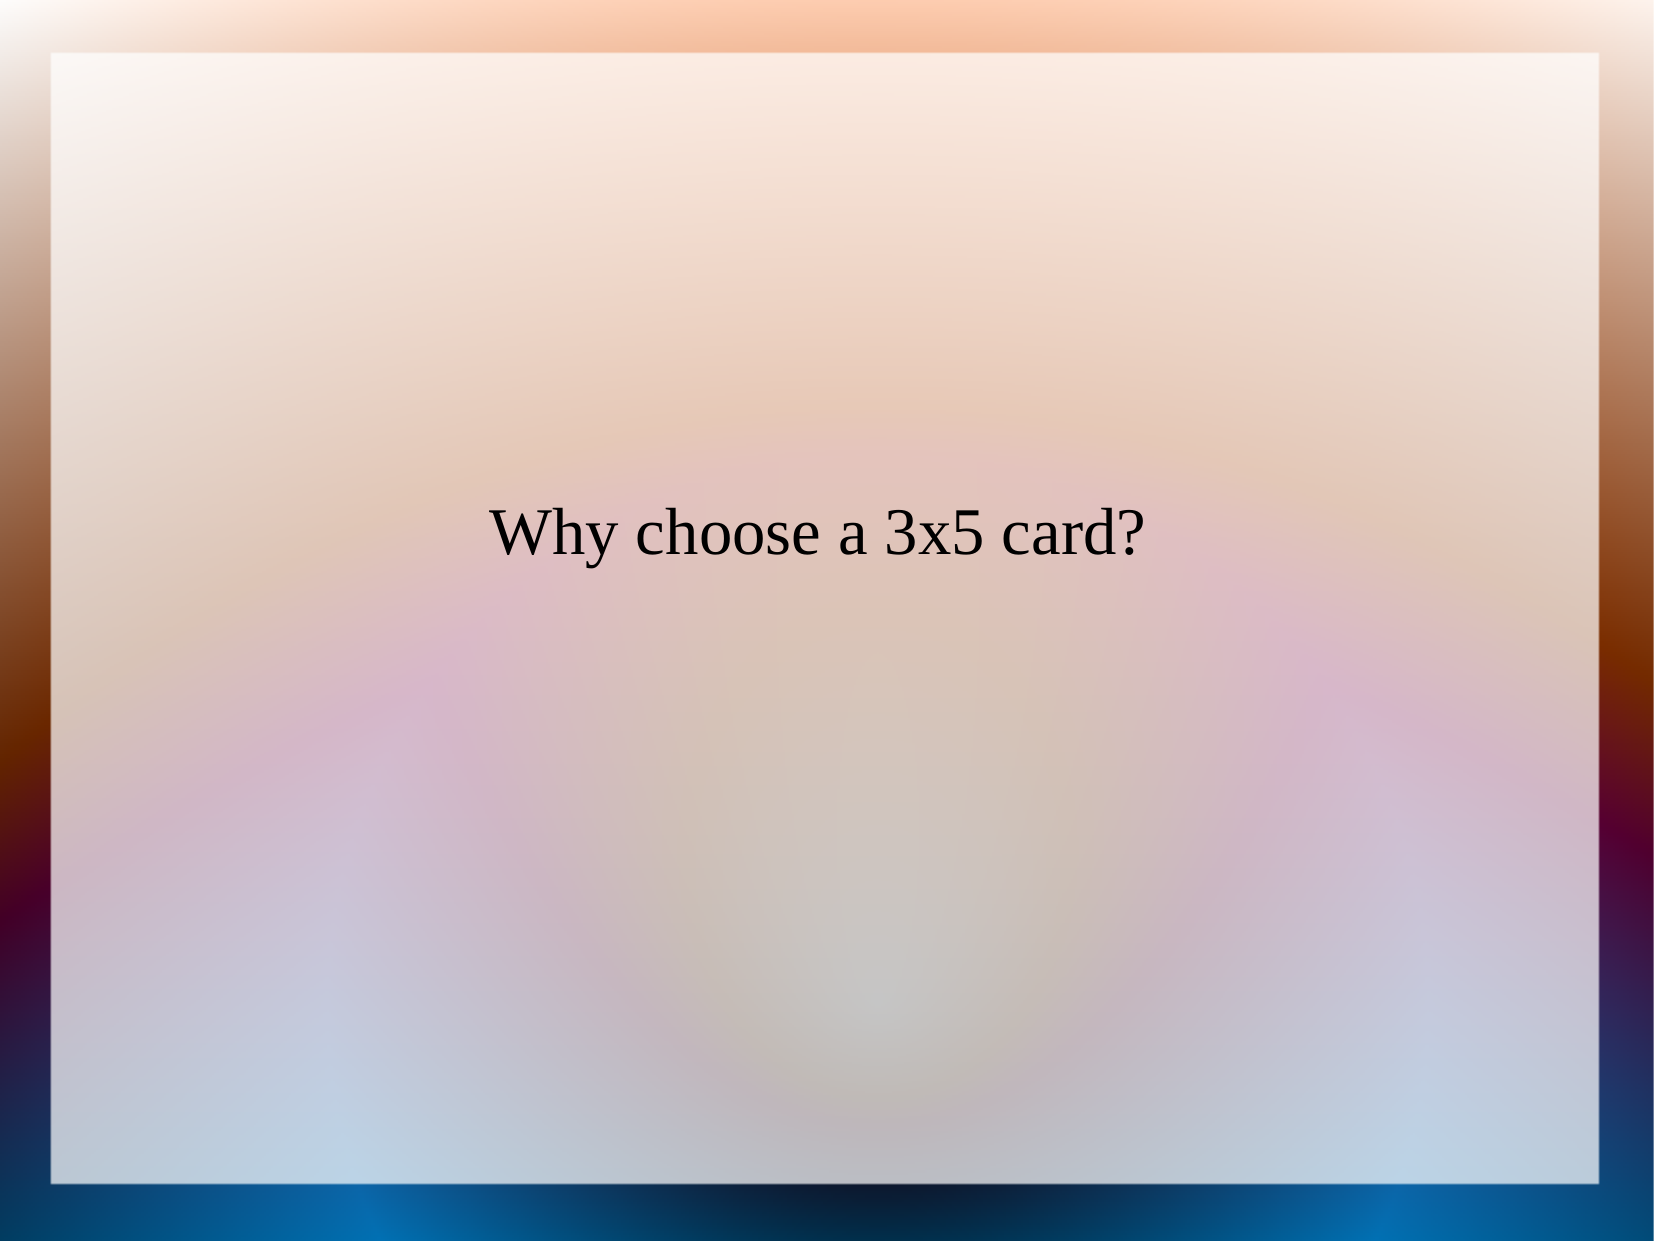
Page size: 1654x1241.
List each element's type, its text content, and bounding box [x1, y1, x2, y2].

subtitle Why choose a 3x5 card? [82, 55, 1571, 1010]
picture [0, 0, 1654, 1241]
